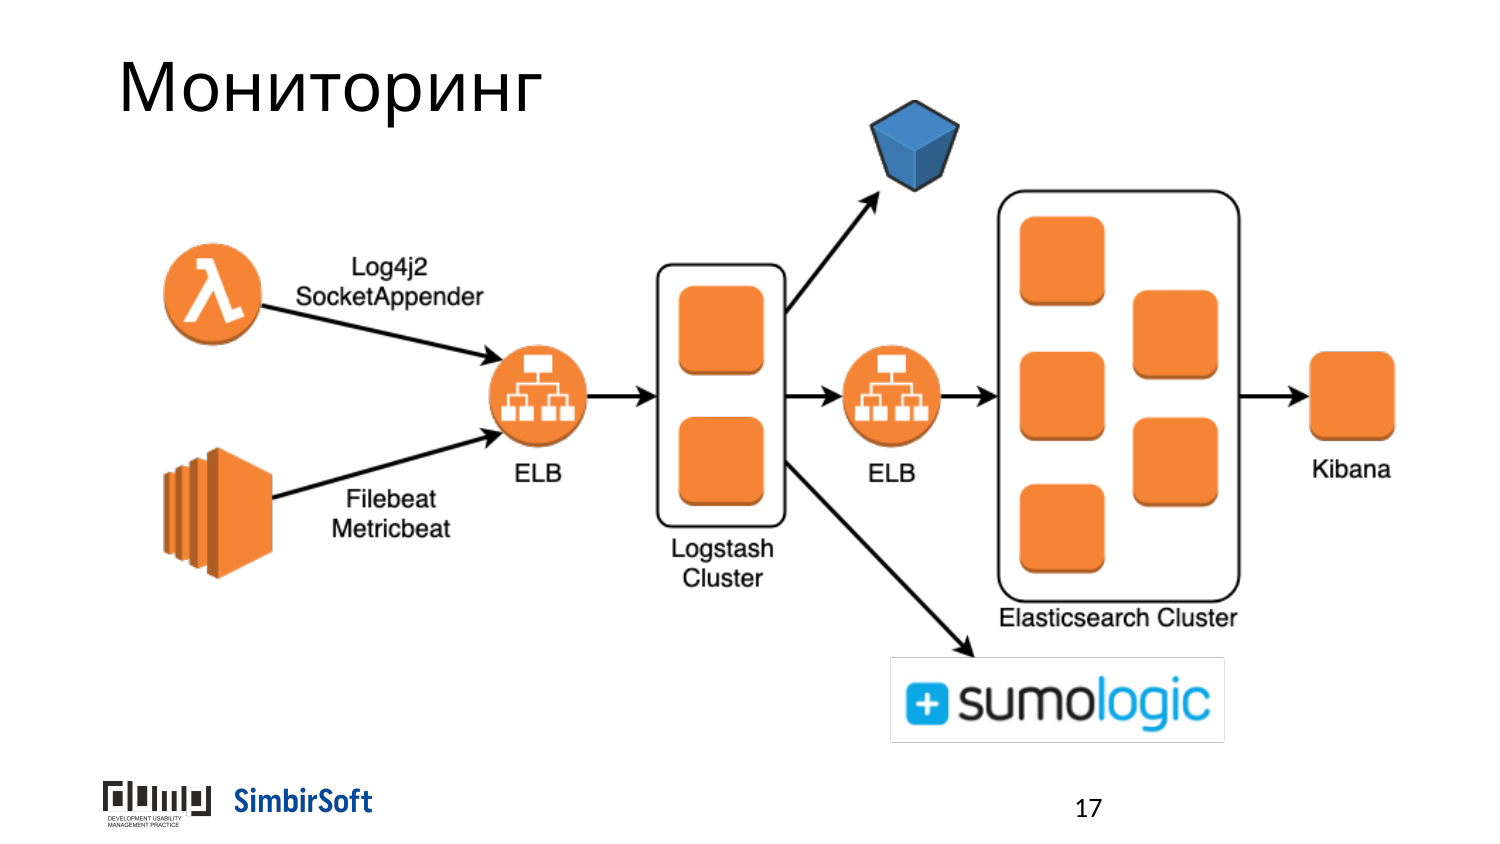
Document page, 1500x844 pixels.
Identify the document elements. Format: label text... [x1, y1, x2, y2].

picture [162, 100, 1397, 744]
title Мониторинг [103, 44, 1397, 122]
picture [103, 781, 211, 827]
slide_number <номер> [1059, 782, 1397, 827]
